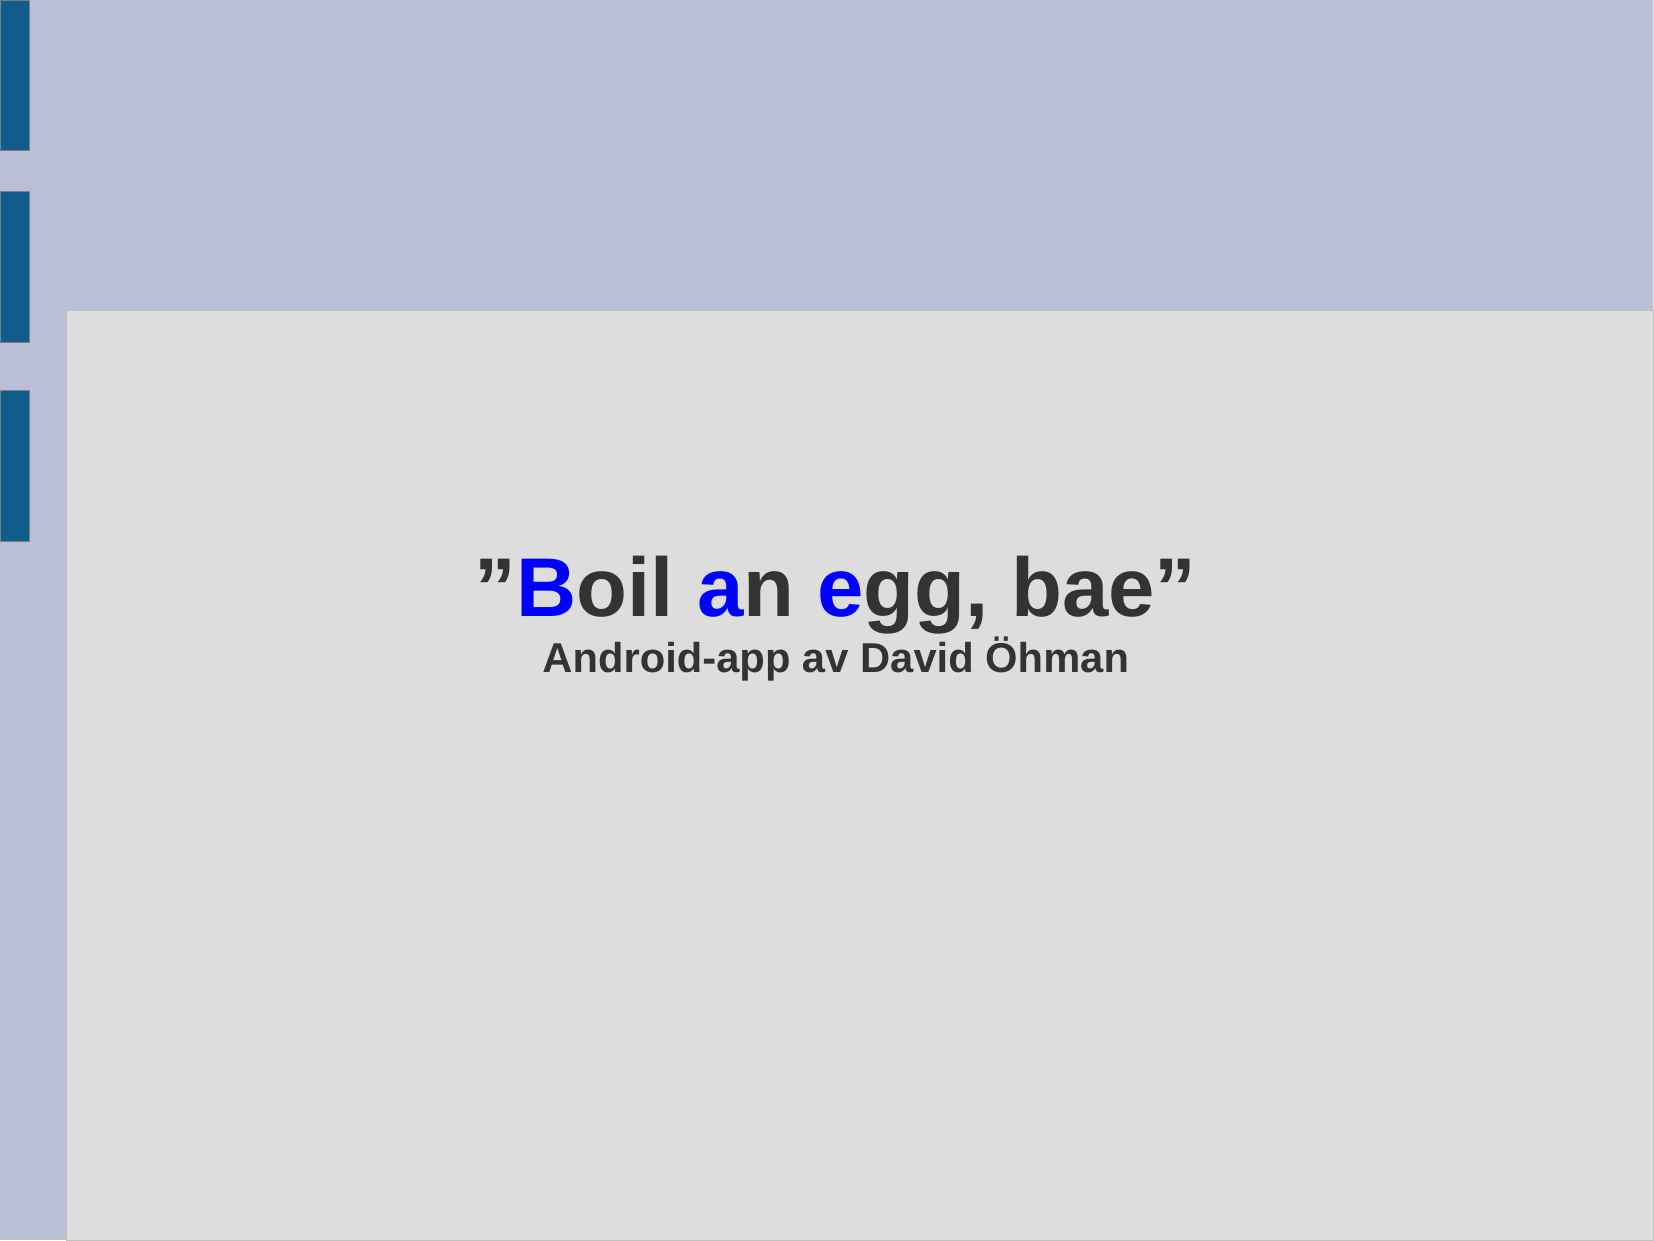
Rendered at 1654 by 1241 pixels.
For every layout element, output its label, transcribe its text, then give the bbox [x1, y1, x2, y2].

title ”Boil an egg, bae” Android-app av David Öhman [129, 507, 1542, 715]
